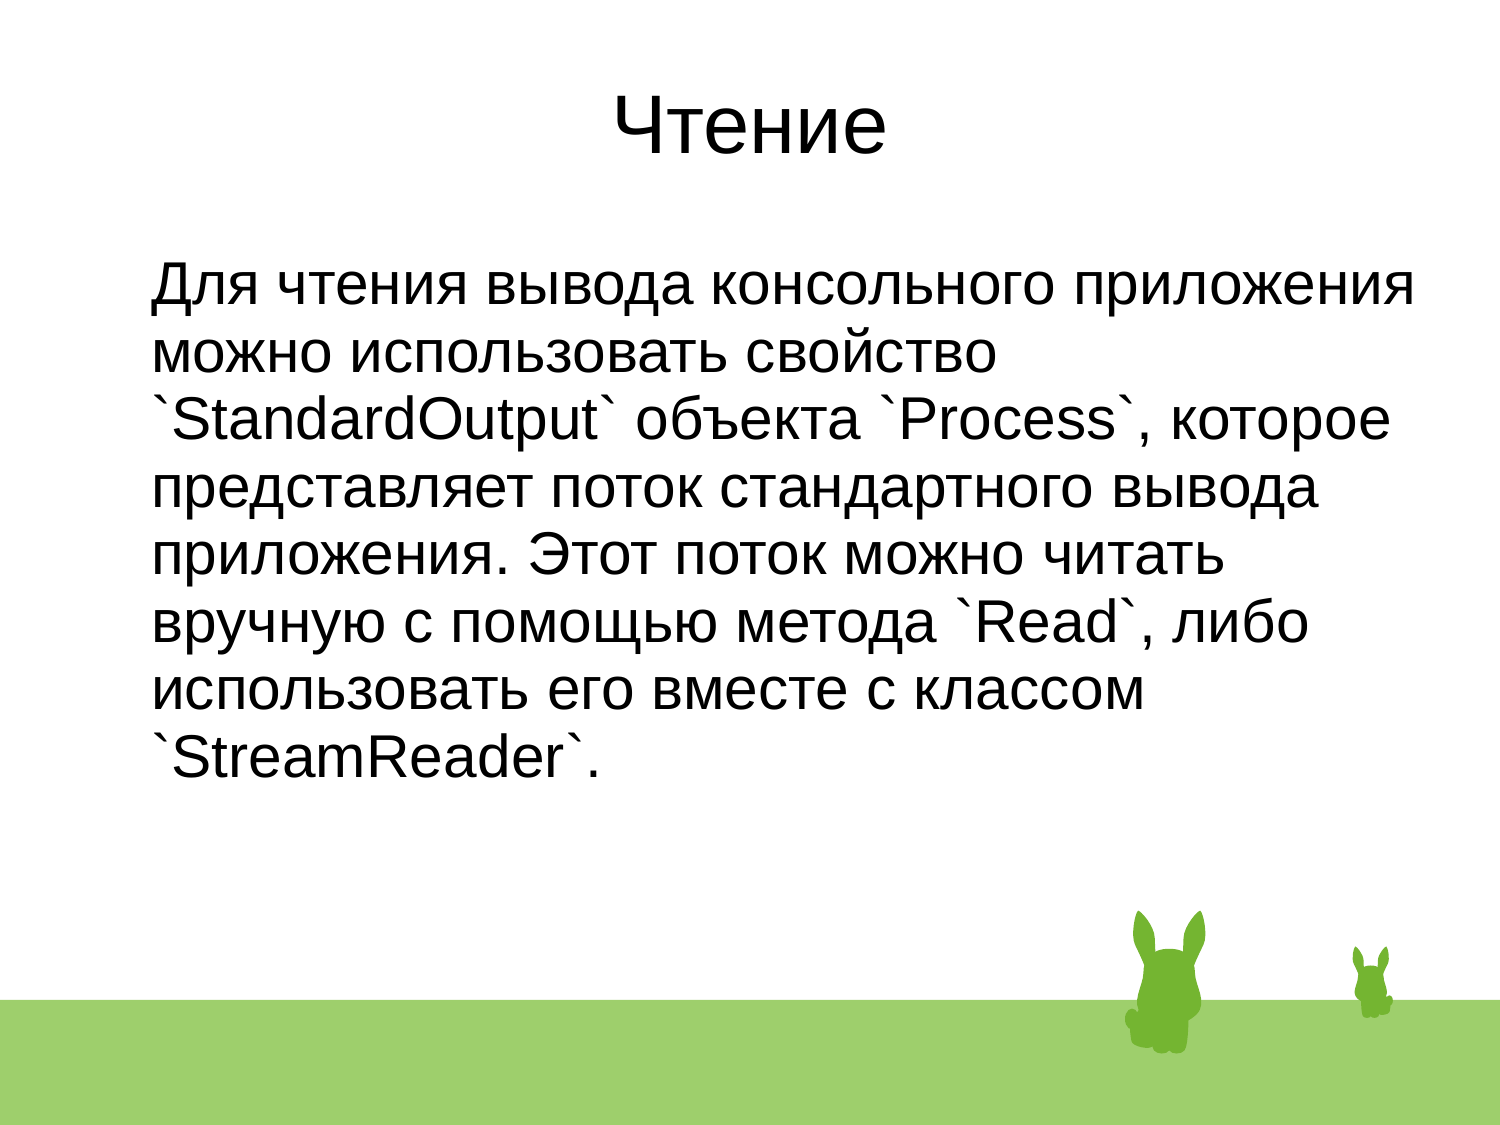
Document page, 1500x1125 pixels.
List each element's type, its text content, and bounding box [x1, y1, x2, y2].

title Чтение [80, 35, 1420, 215]
list Для чтения вывода консольного приложения можно использовать свойство `StandardOutput` объекта `Process`, которое представляет поток стандартного вывода приложения. Этот поток можно читать вручную с помощью метода `Read`, либо использовать его вместе с классом `StreamReader`. [80, 249, 1420, 893]
